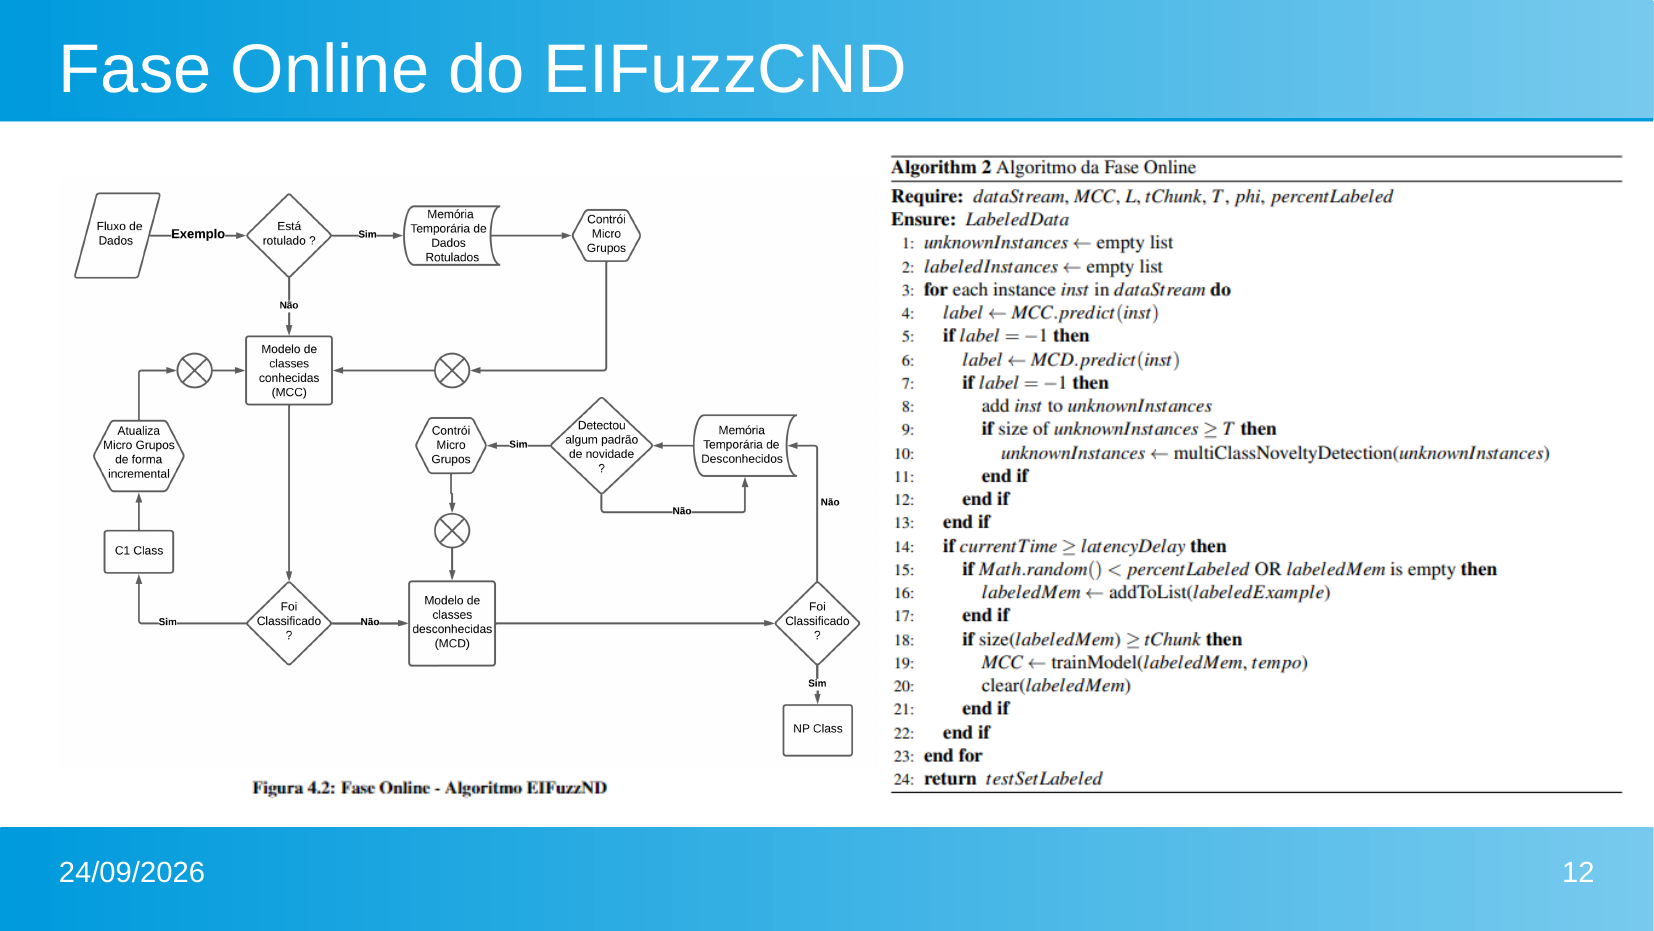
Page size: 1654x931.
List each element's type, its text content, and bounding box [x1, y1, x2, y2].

picture [59, 177, 878, 827]
title Fase Online do EIFuzzCND [59, 29, 1595, 108]
picture [885, 148, 1635, 798]
